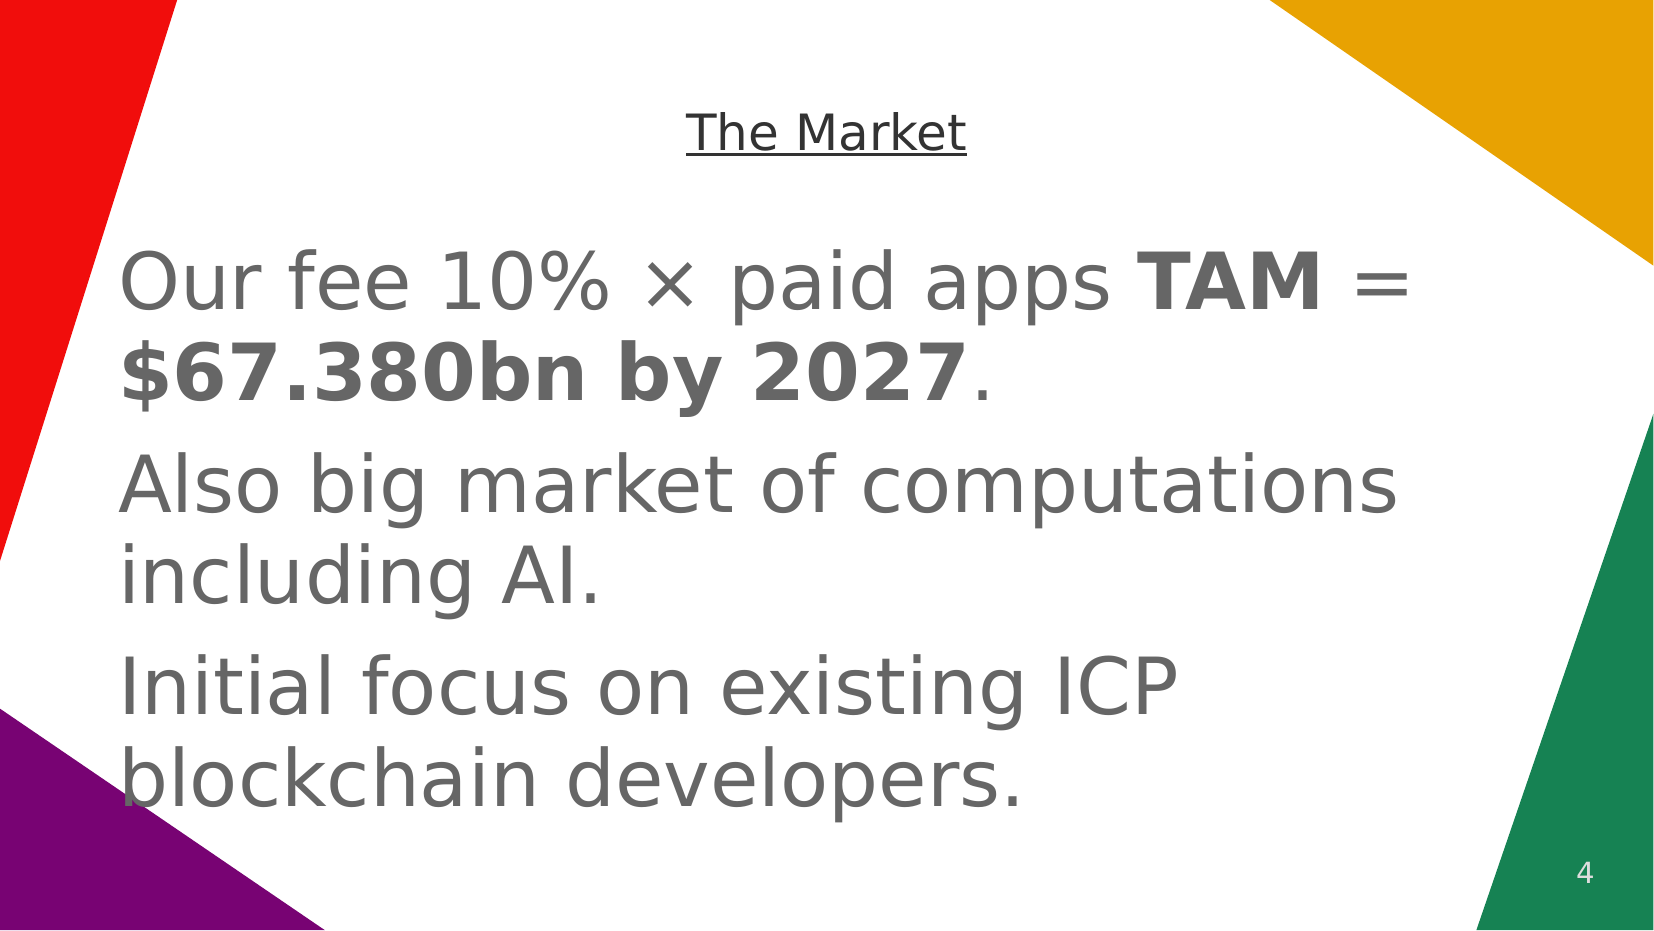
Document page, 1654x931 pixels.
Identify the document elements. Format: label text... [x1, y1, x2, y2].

list Our fee 10% ⨯ paid apps TAM = $67.380bn by 2027. Also big market of computations including AI. Initial focus on existing ICP blockchain developers. [118, 236, 1536, 827]
title The Market [118, 59, 1536, 207]
